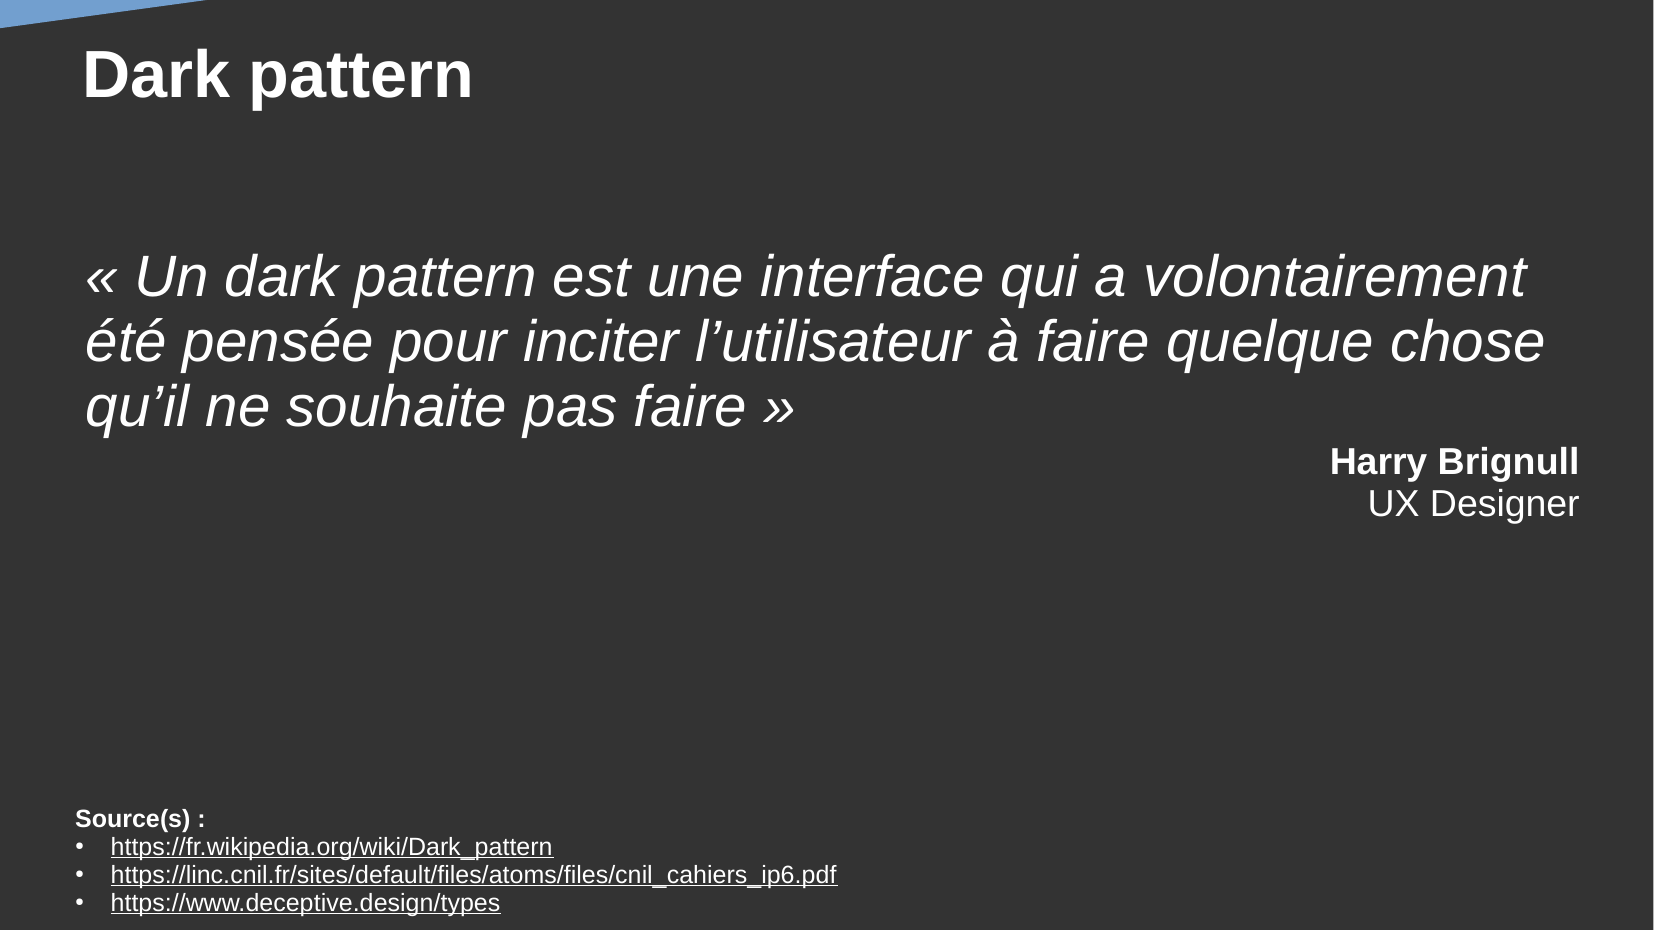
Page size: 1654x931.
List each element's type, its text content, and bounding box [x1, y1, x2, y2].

text_box [0, 0, 207, 29]
title Dark pattern [82, 37, 1571, 114]
text_box « Un dark pattern est une interface qui a volontairement été pensée pour inciter l’utilisateur à faire quelque chose qu’il ne souhaite pas faire » [70, 236, 1619, 449]
text_box Source(s) : https://fr.wikipedia.org/wiki/Dark_pattern https://linc.cnil.fr/sites/default/files/atoms/files/cnil_cahiers_ip6.pdf https://www.deceptive.design/types [60, 797, 1546, 925]
text_box Harry Brignull UX Designer [1003, 432, 1595, 532]
